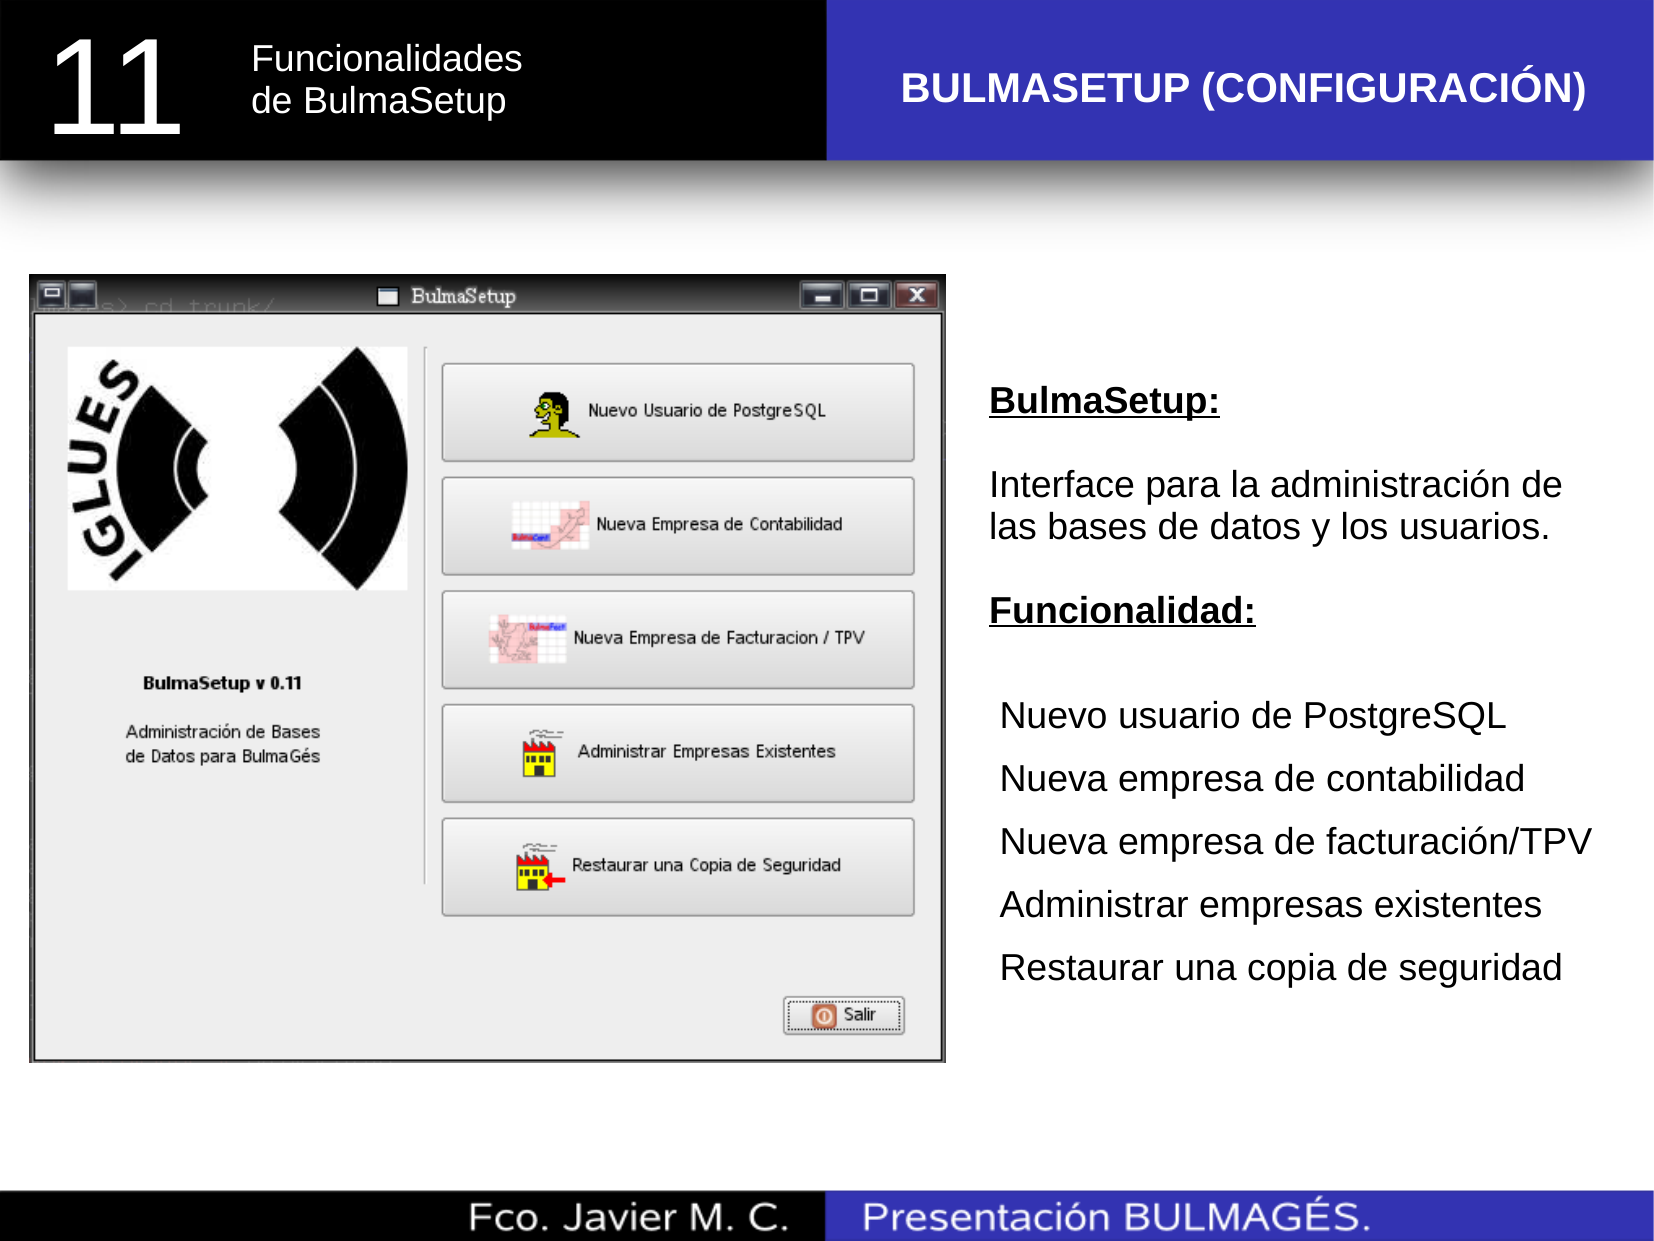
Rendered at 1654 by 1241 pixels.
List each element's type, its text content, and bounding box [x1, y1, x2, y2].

text_box Funcionalidades de BulmaSetup [236, 29, 798, 148]
text_box <número>. [29, 2, 237, 274]
picture [0, 0, 1654, 1241]
text_box BulmaSetup: Interface para la administración de las bases de datos y los usuarios. Funcionalidad: Nuevo usuario de PostgreSQL Nueva empresa de contabilidad Nueva empresa de facturación/TPV Administrar empresas existentes Restaurar una copia de seguridad [974, 372, 1625, 996]
text_box BULMASETUP (CONFIGURACIÓN) [885, 56, 1625, 119]
